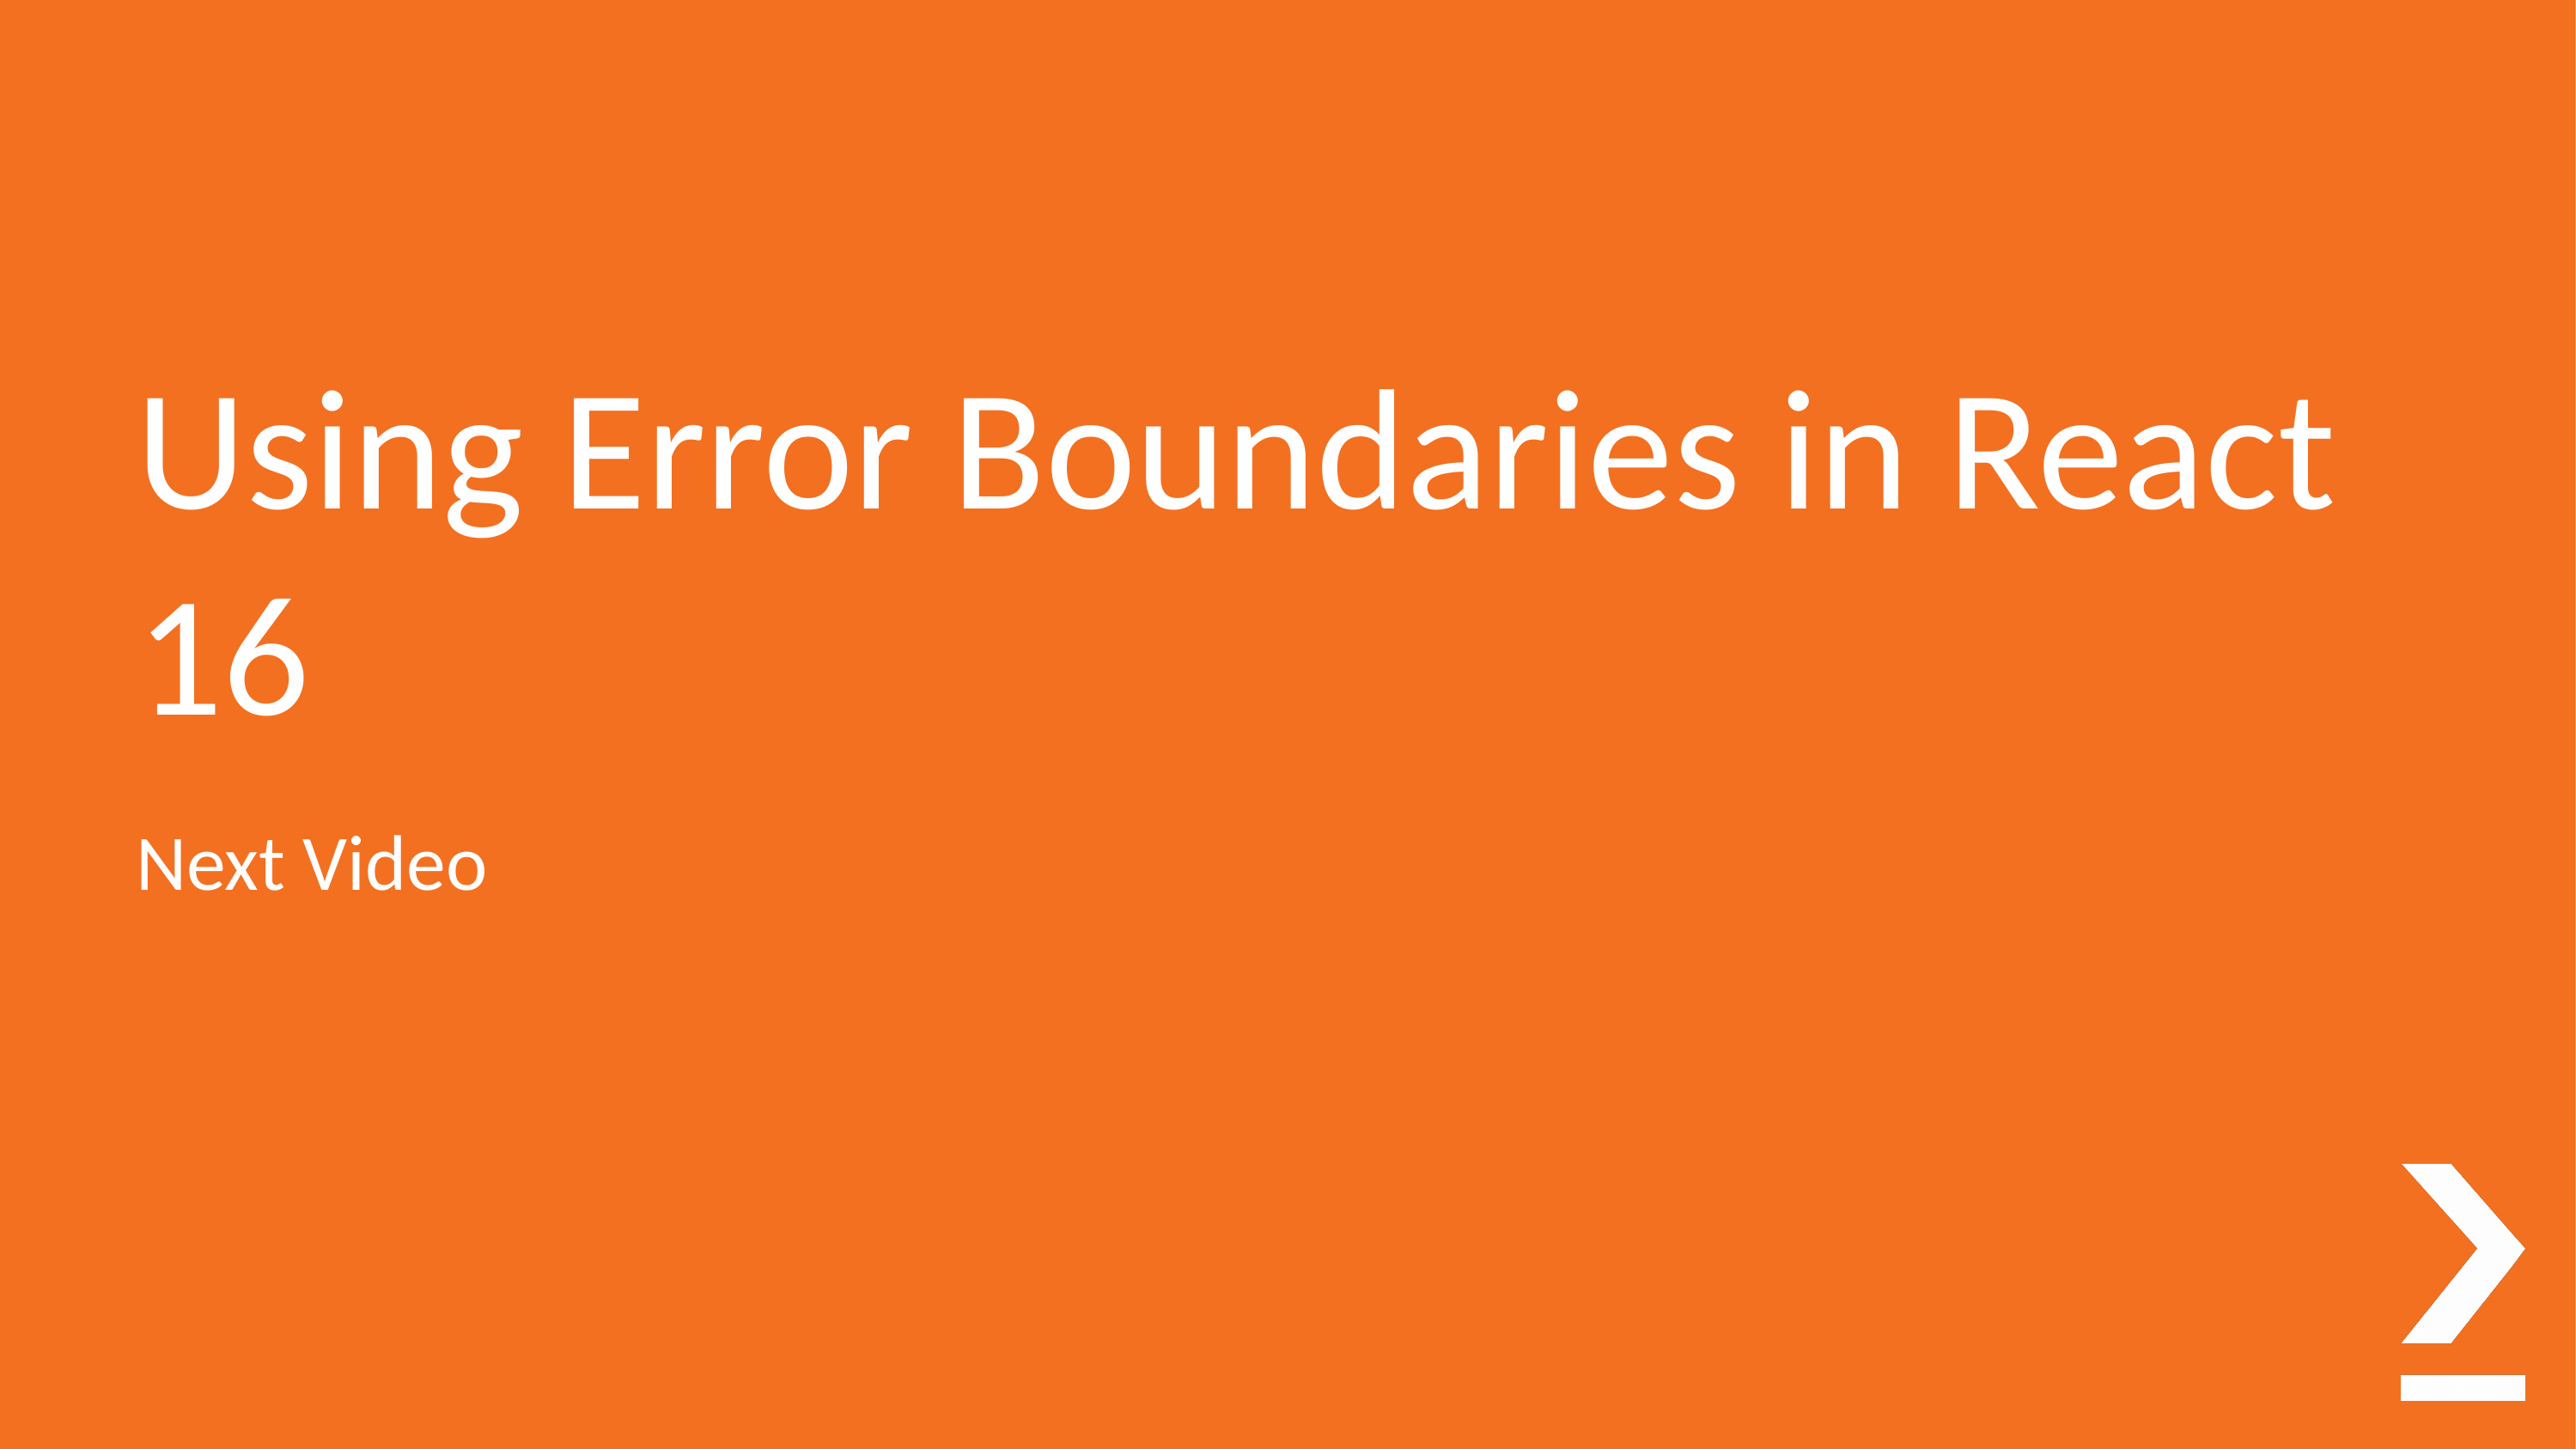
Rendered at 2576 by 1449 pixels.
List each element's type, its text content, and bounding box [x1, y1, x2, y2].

title Using Error Boundaries in React 16 [110, 512, 2427, 776]
picture [2401, 1164, 2525, 1401]
subtitle Next Video [110, 785, 2427, 908]
